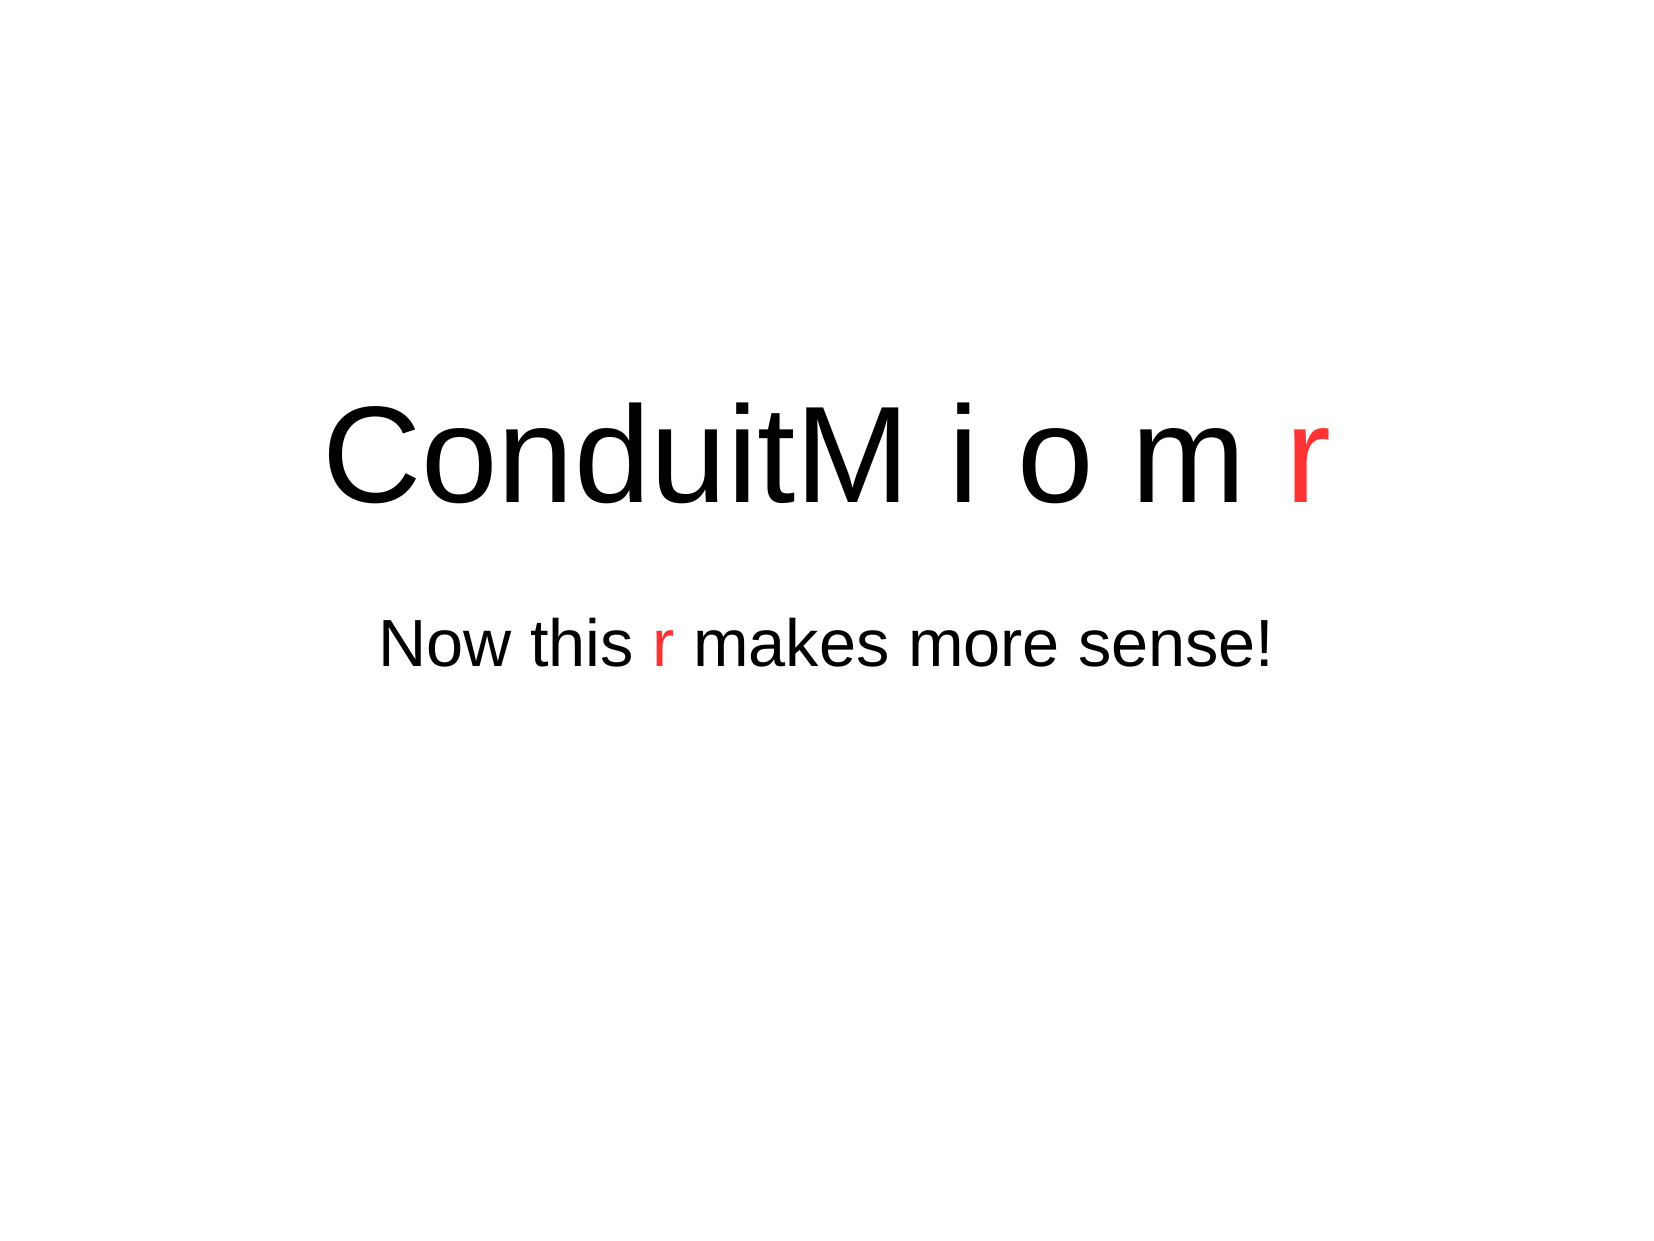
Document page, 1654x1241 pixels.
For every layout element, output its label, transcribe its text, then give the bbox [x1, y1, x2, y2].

subtitle ConduitM i o m r Now this r makes more sense! [82, 49, 1571, 1010]
